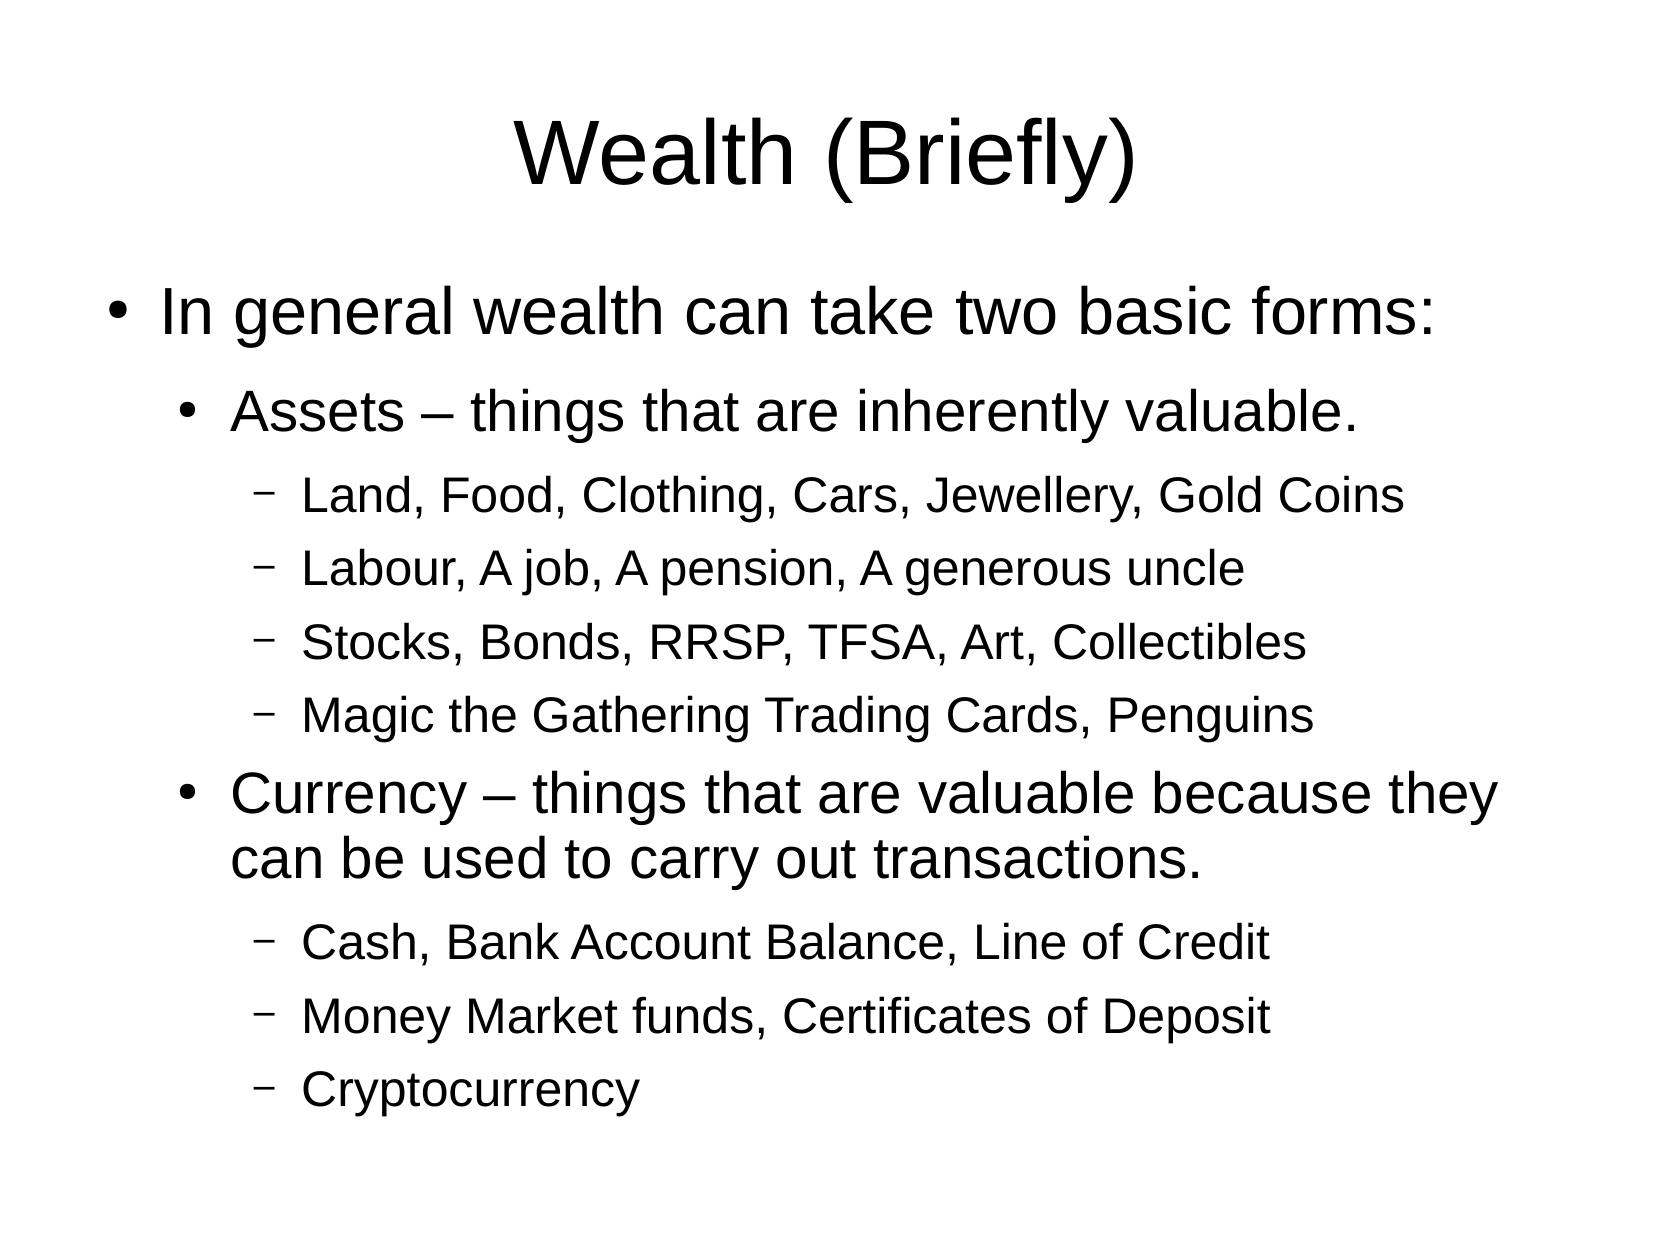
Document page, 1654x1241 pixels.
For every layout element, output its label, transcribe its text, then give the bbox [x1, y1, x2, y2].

title Wealth (Briefly) [82, 49, 1571, 257]
list In general wealth can take two basic forms: Assets – things that are inherently valuable. Land, Food, Clothing, Cars, Jewellery, Gold Coins Labour, A job, A pension, A generous uncle Stocks, Bonds, RRSP, TFSA, Art, Collectibles Magic the Gathering Trading Cards, Penguins Currency – things that are valuable because they can be used to carry out transactions. Cash, Bank Account Balance, Line of Credit Money Market funds, Certificates of Deposit Cryptocurrency [88, 274, 1577, 1118]
